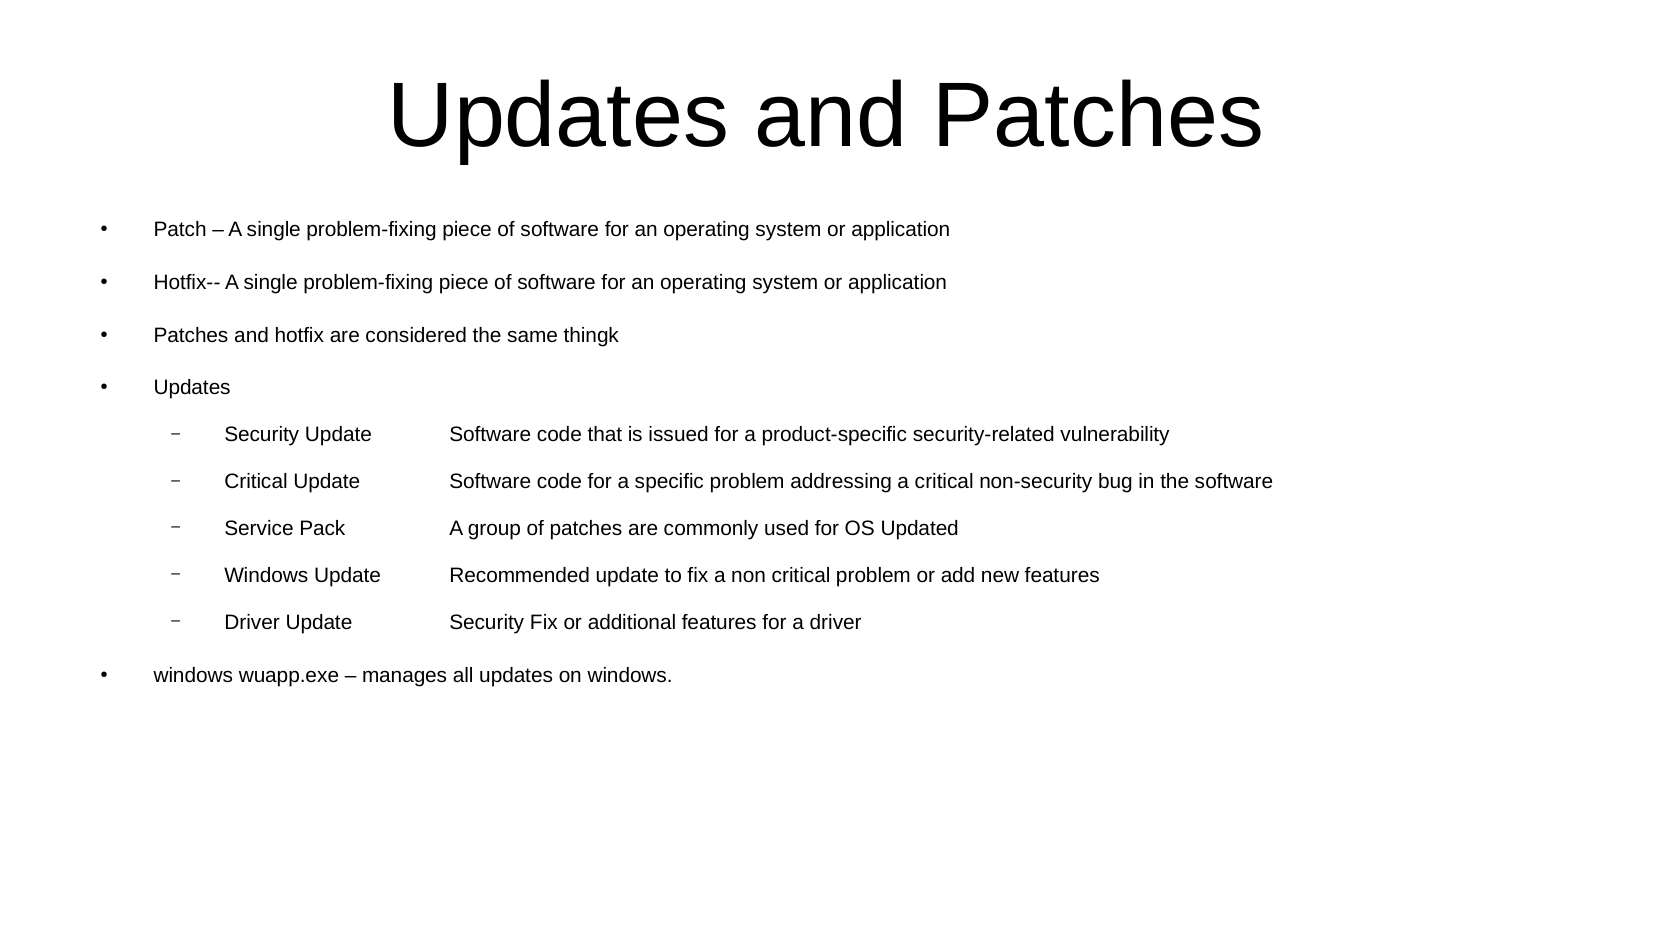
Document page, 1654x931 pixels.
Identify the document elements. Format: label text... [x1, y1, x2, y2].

list Patch – A single problem-fixing piece of software for an operating system or application Hotfix-- A single problem-fixing piece of software for an operating system or application Patches and hotfix are considered the same thingk Updates Security Update Software code that is issued for a product-specific security-related vulnerability Critical Update Software code for a specific problem addressing a critical non-security bug in the software Service Pack A group of patches are commonly used for OS Updated Windows Update Recommended update to fix a non critical problem or add new features Driver Update Security Fix or additional features for a driver windows wuapp.exe – manages all updates on windows. [82, 217, 1621, 901]
title Updates and Patches [82, 37, 1571, 193]
